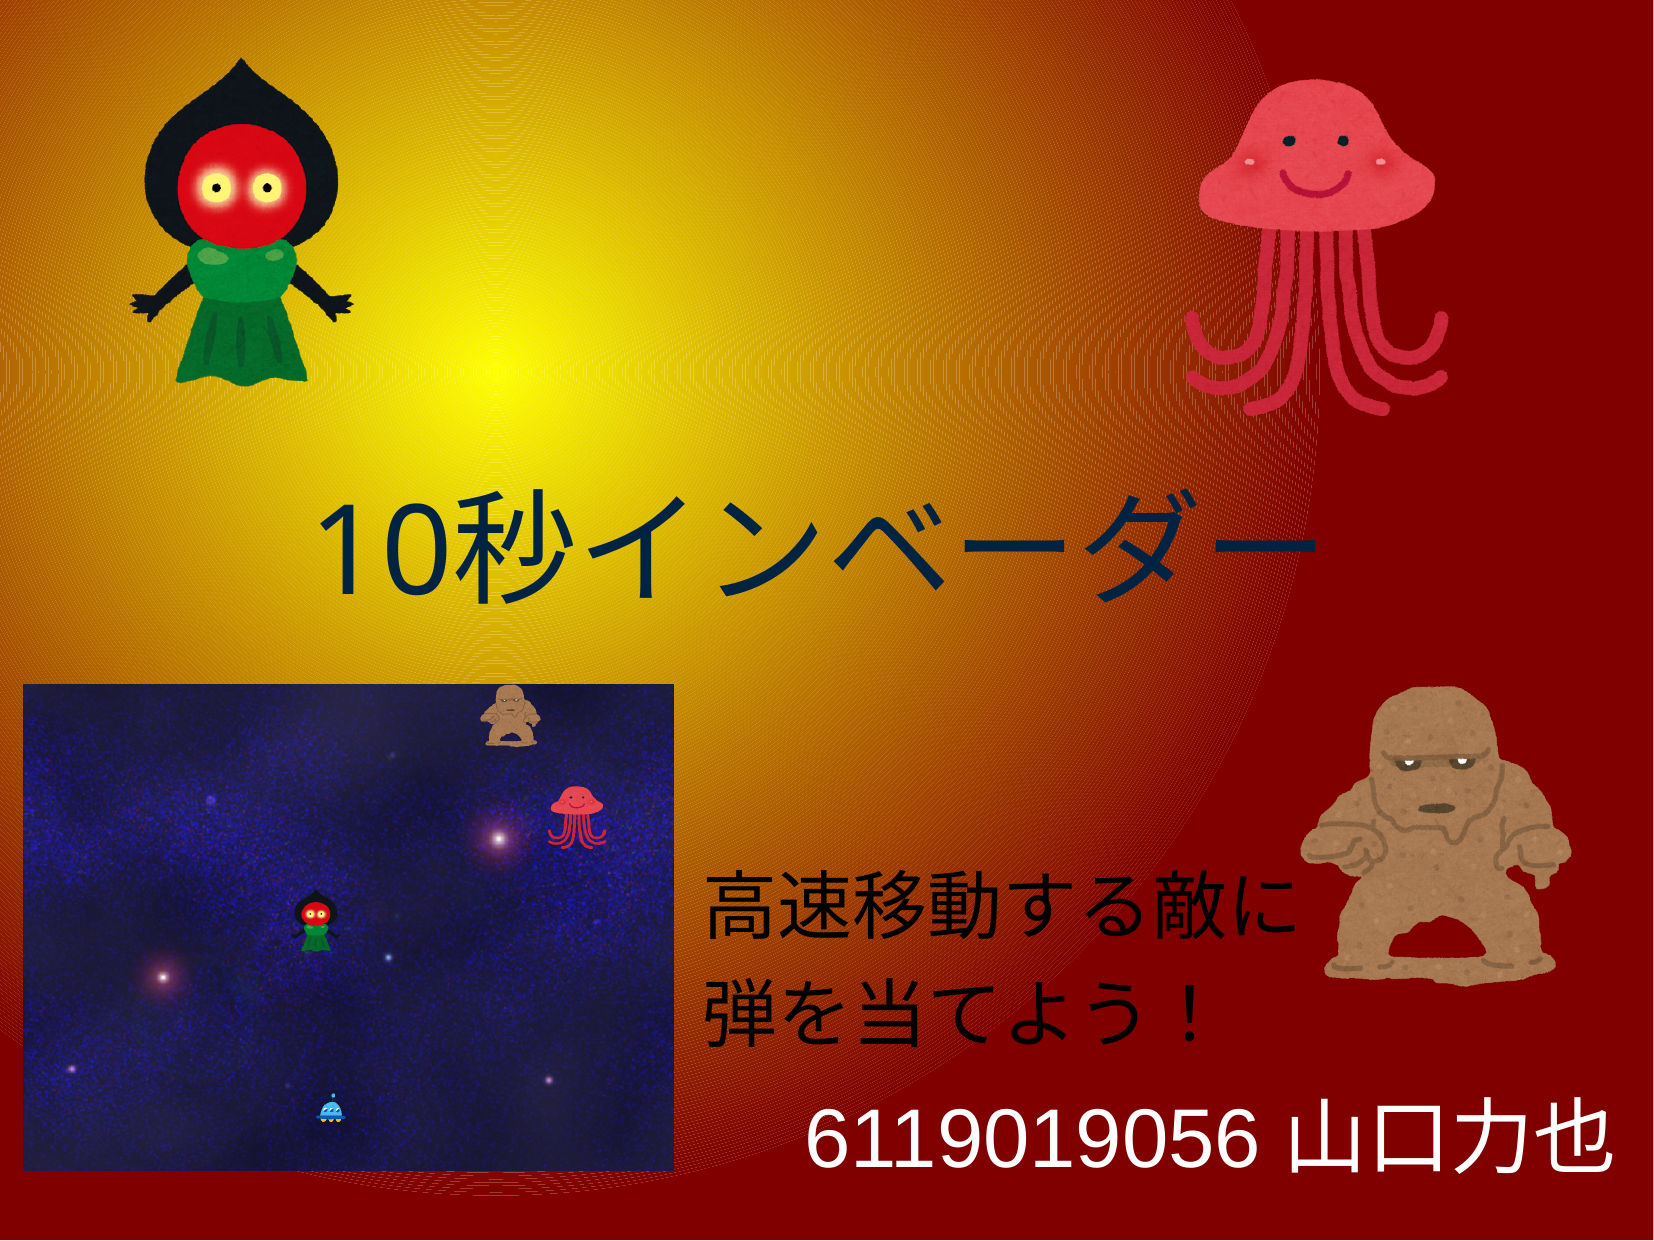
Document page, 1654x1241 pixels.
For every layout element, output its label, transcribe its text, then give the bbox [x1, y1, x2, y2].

picture [1287, 680, 1583, 993]
text_box 高速移動する敵に 弾を当てよう！ [687, 839, 1300, 1004]
picture [23, 684, 674, 1171]
title 6119019056 山口力也 [755, 1027, 1654, 1235]
picture [94, 47, 390, 393]
picture [1169, 75, 1465, 426]
text_box 10秒インベーダー [295, 441, 1359, 733]
